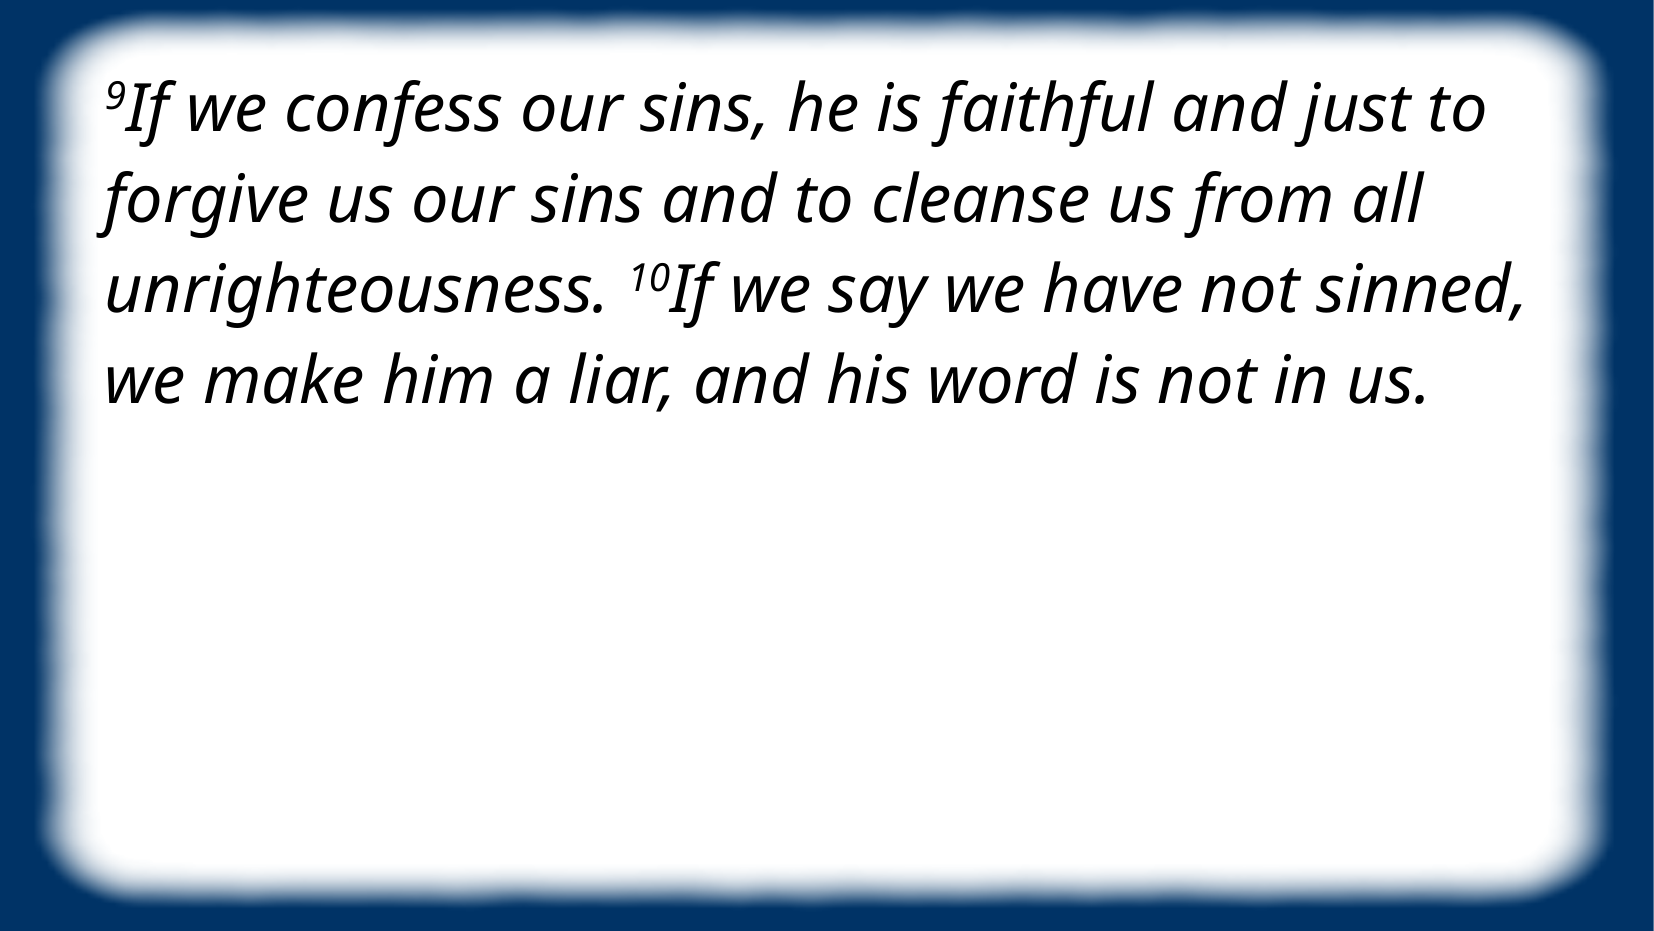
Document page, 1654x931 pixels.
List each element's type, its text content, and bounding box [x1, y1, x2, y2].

picture [0, 0, 1654, 931]
text_box 9If we confess our sins, he is faithful and just to forgive us our sins and to cleanse us from all unrighteousness. 10If we say we have not sinned, we make him a liar, and his word is not in us. [90, 52, 1561, 436]
